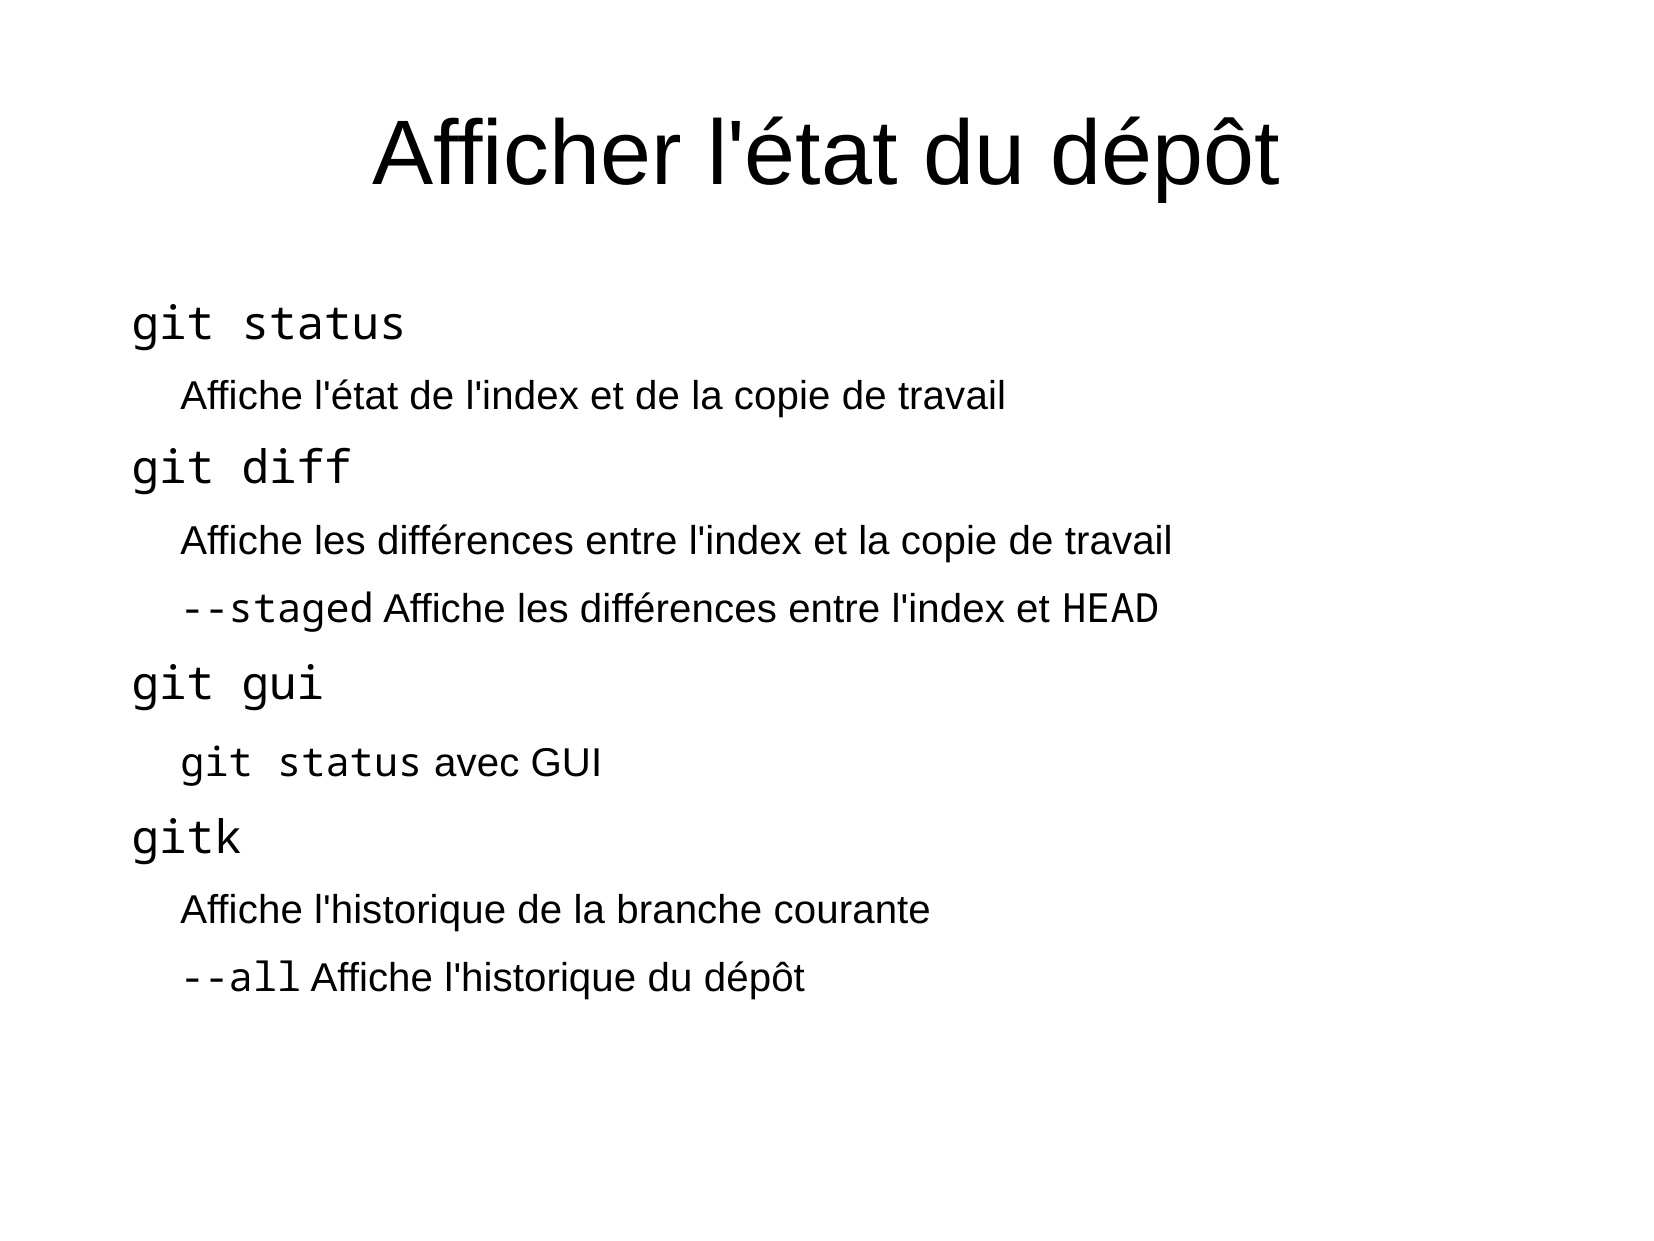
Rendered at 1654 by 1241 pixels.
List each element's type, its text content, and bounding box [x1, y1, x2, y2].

title Afficher l'état du dépôt [82, 49, 1571, 257]
list git status Affiche l'état de l'index et de la copie de travail git diff Affiche les différences entre l'index et la copie de travail --staged Affiche les différences entre l'index et HEAD git gui git status avec GUI gitk Affiche l'historique de la branche courante --all Affiche l'historique du dépôt [82, 290, 1538, 1010]
